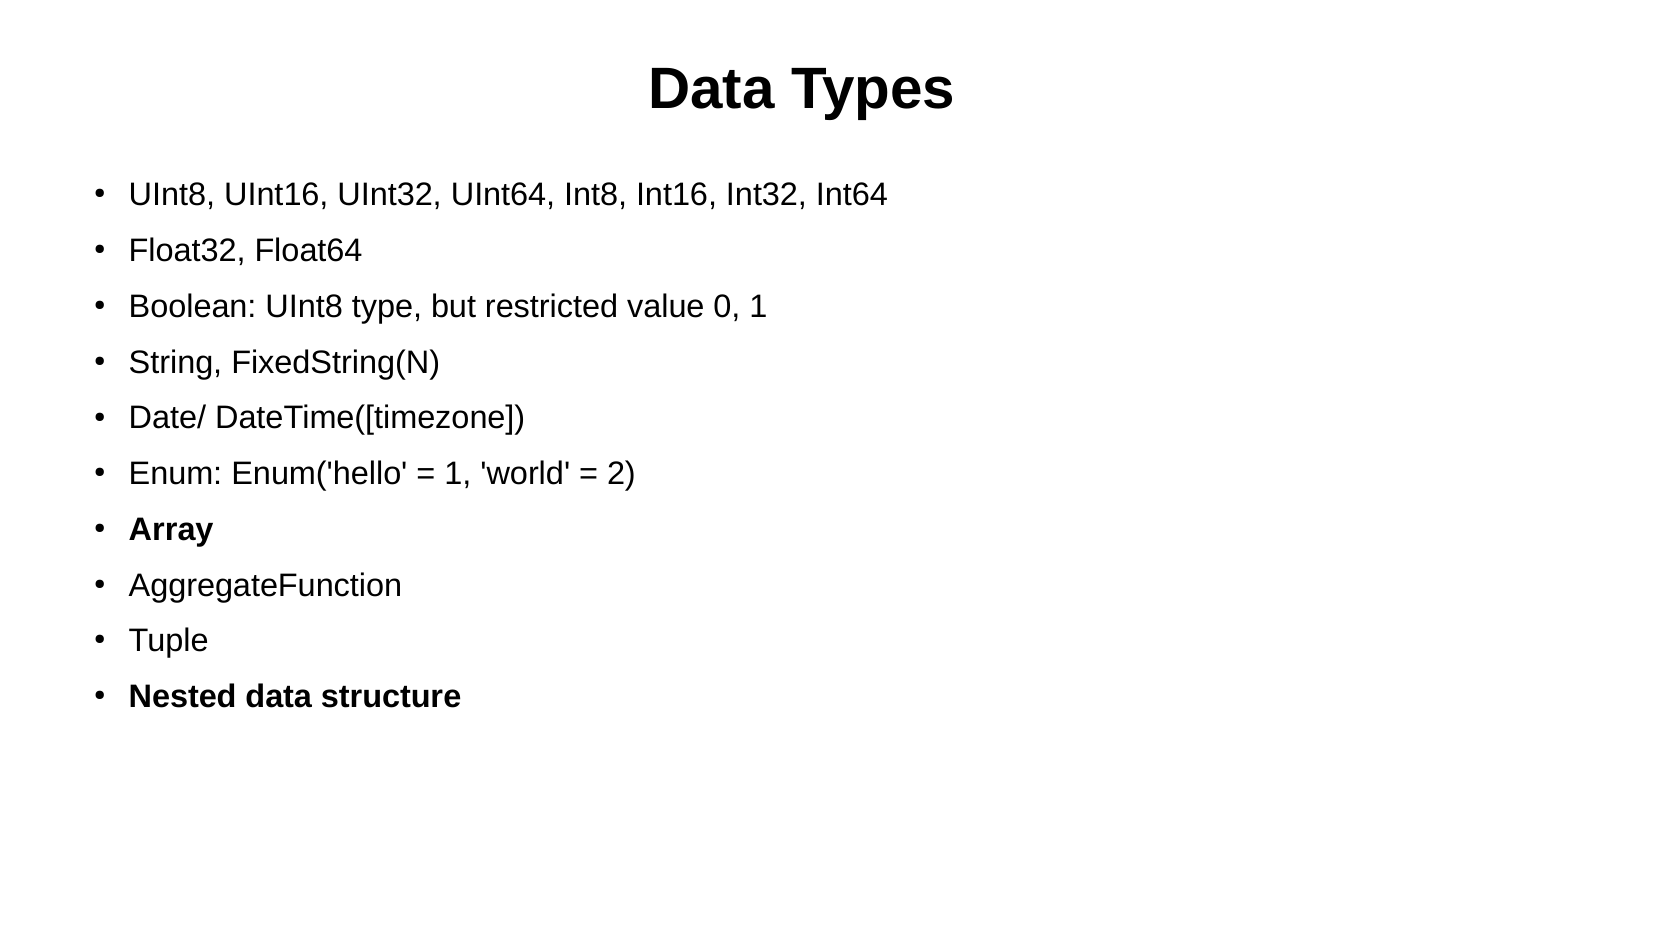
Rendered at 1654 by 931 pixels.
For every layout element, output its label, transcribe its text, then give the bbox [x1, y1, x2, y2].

list UInt8, UInt16, UInt32, UInt64, Int8, Int16, Int32, Int64 Float32, Float64 Boolean: UInt8 type, but restricted value 0, 1 String, FixedString(N) Date/ DateTime([timezone]) Enum: Enum('hello' = 1, 'world' = 2) Array AggregateFunction Tuple Nested data structure [82, 176, 1571, 716]
text_box Data Types [633, 48, 971, 129]
